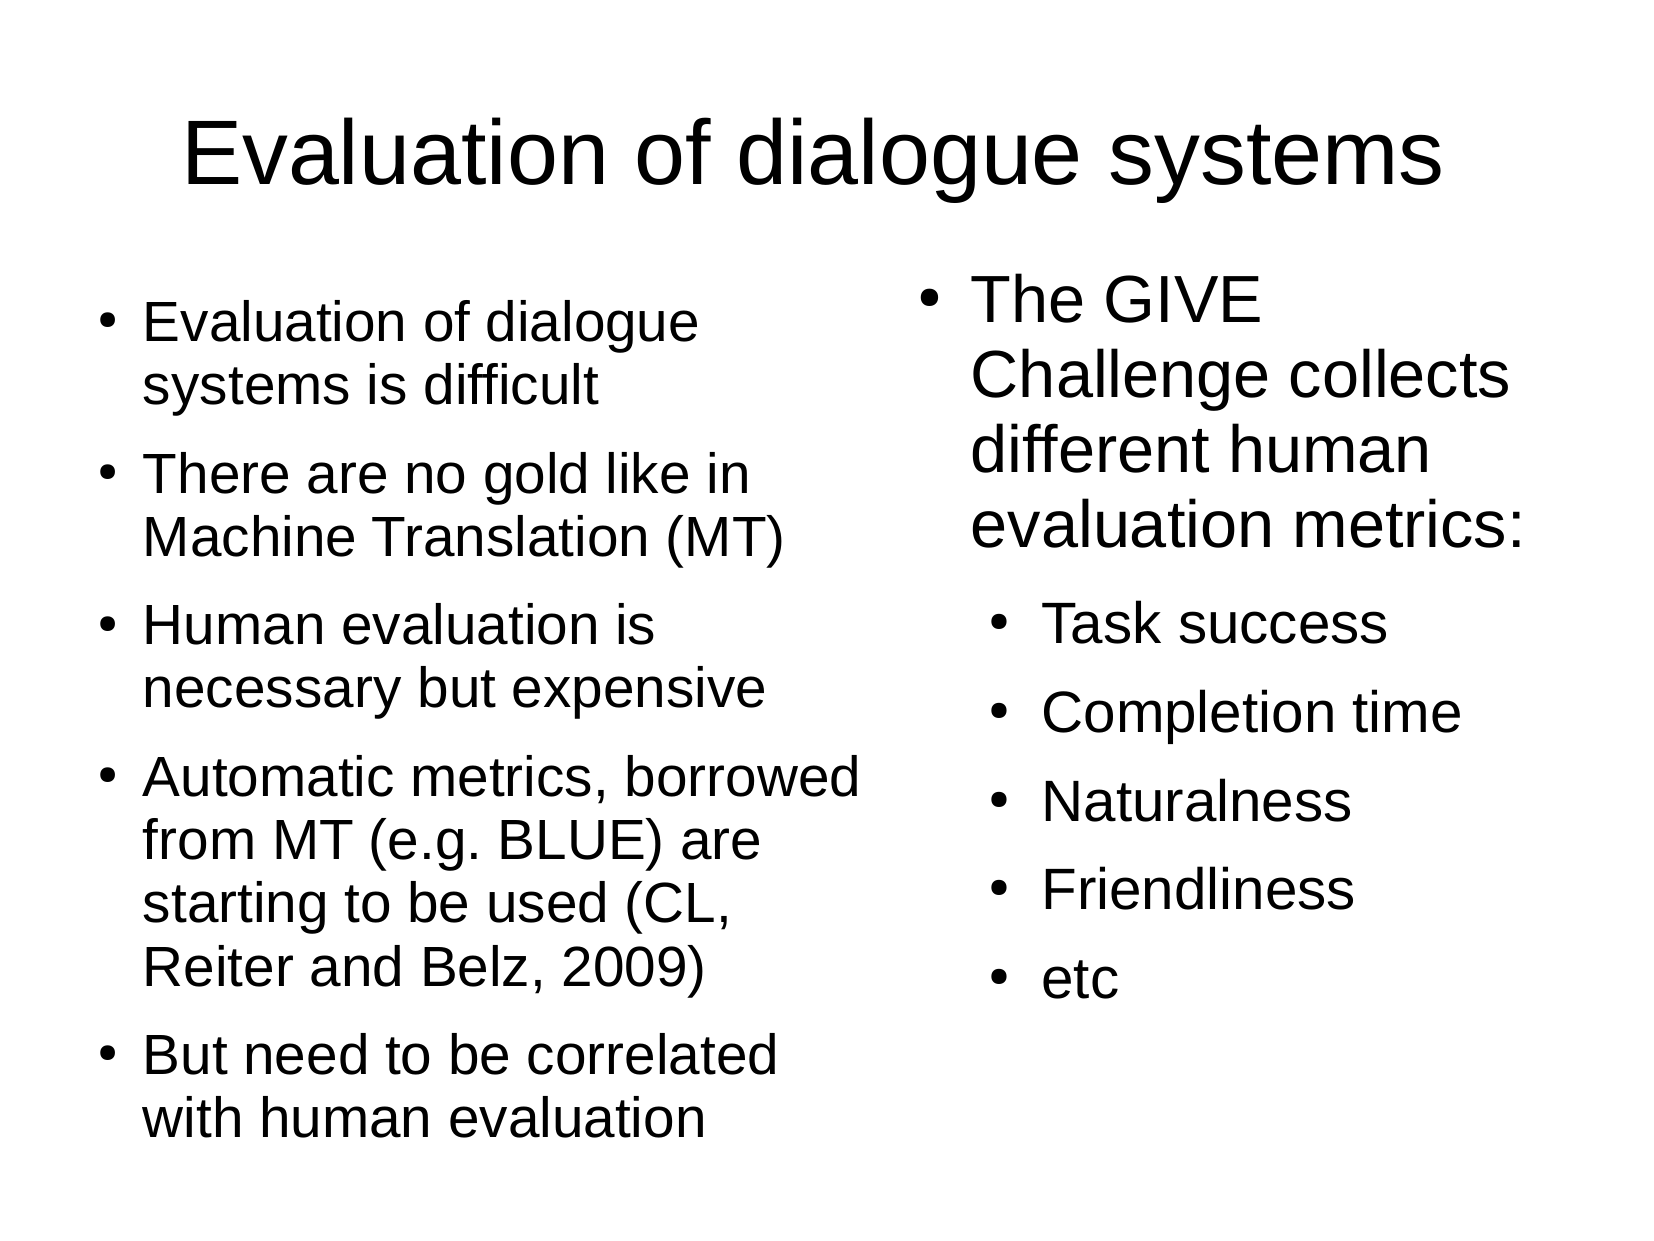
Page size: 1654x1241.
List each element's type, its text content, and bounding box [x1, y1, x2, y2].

list Evaluation of dialogue systems is difficult There are no gold like in Machine Translation (MT) Human evaluation is necessary but expensive Automatic metrics, borrowed from MT (e.g. BLUE) are starting to be used (CL, Reiter and Belz, 2009) But need to be correlated with human evaluation [82, 290, 863, 1163]
title Evaluation of dialogue systems [82, 56, 1571, 250]
list The GIVE Challenge collects different human evaluation metrics: Task success Completion time Naturalness Friendliness etc [900, 262, 1572, 1162]
